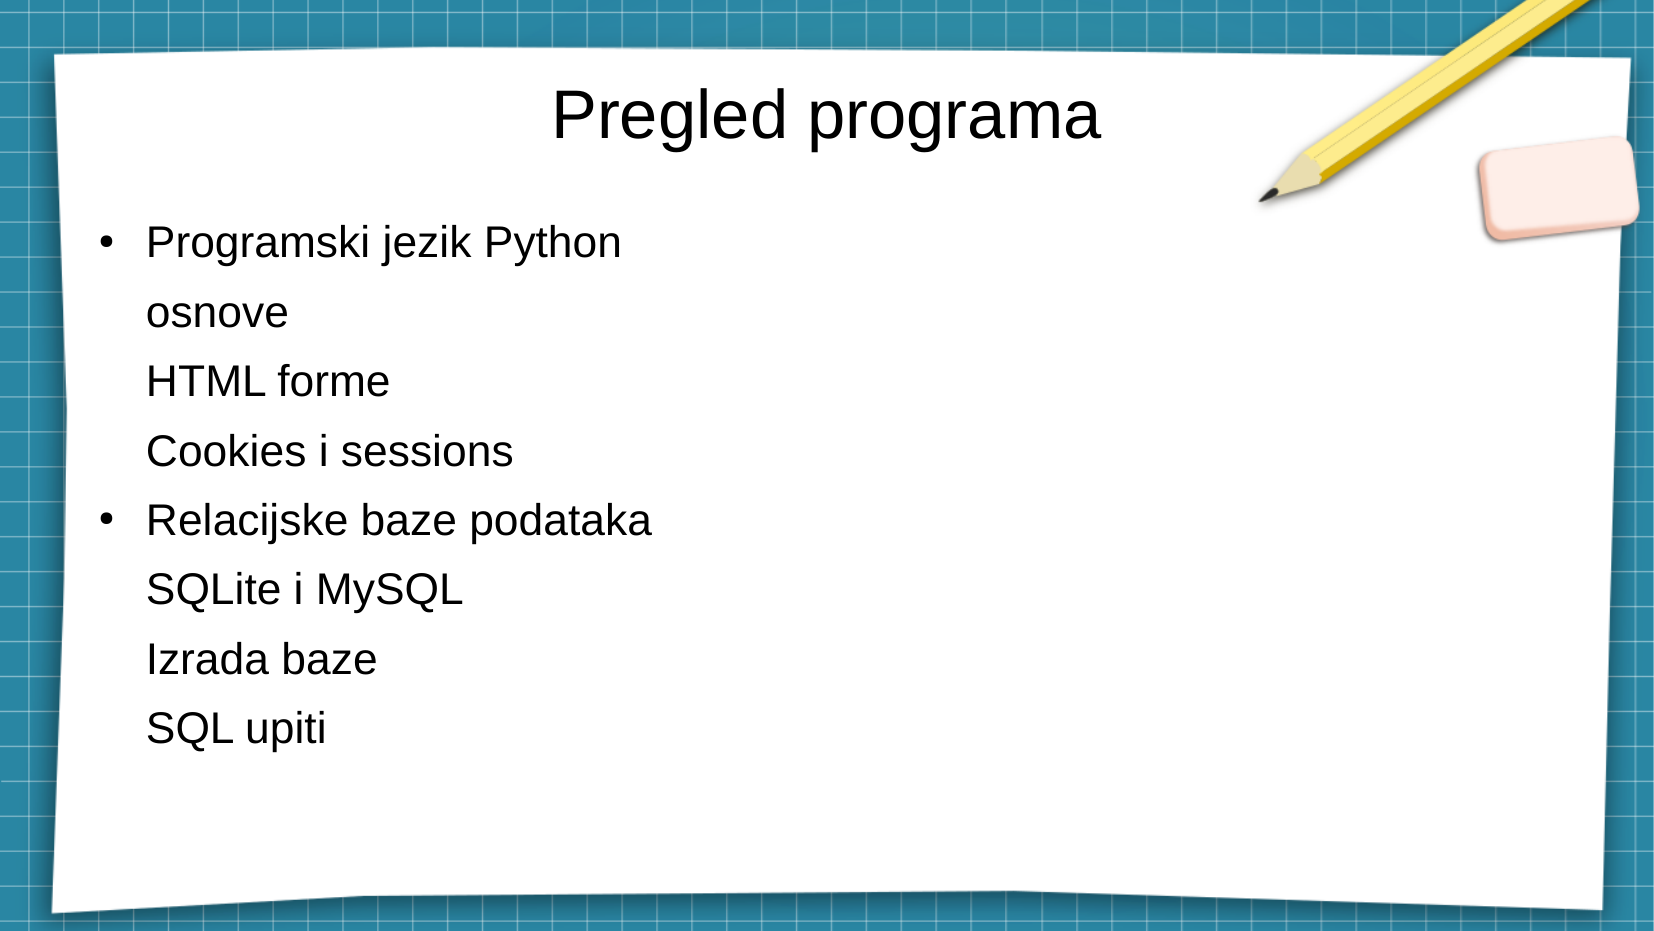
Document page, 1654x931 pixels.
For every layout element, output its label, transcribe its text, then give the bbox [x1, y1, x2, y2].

picture [0, 0, 1654, 931]
title Pregled programa [82, 37, 1571, 193]
list Programski jezik Python osnove HTML forme Cookies i sessions Relacijske baze podataka SQLite i MySQL Izrada baze SQL upiti [82, 217, 1571, 758]
